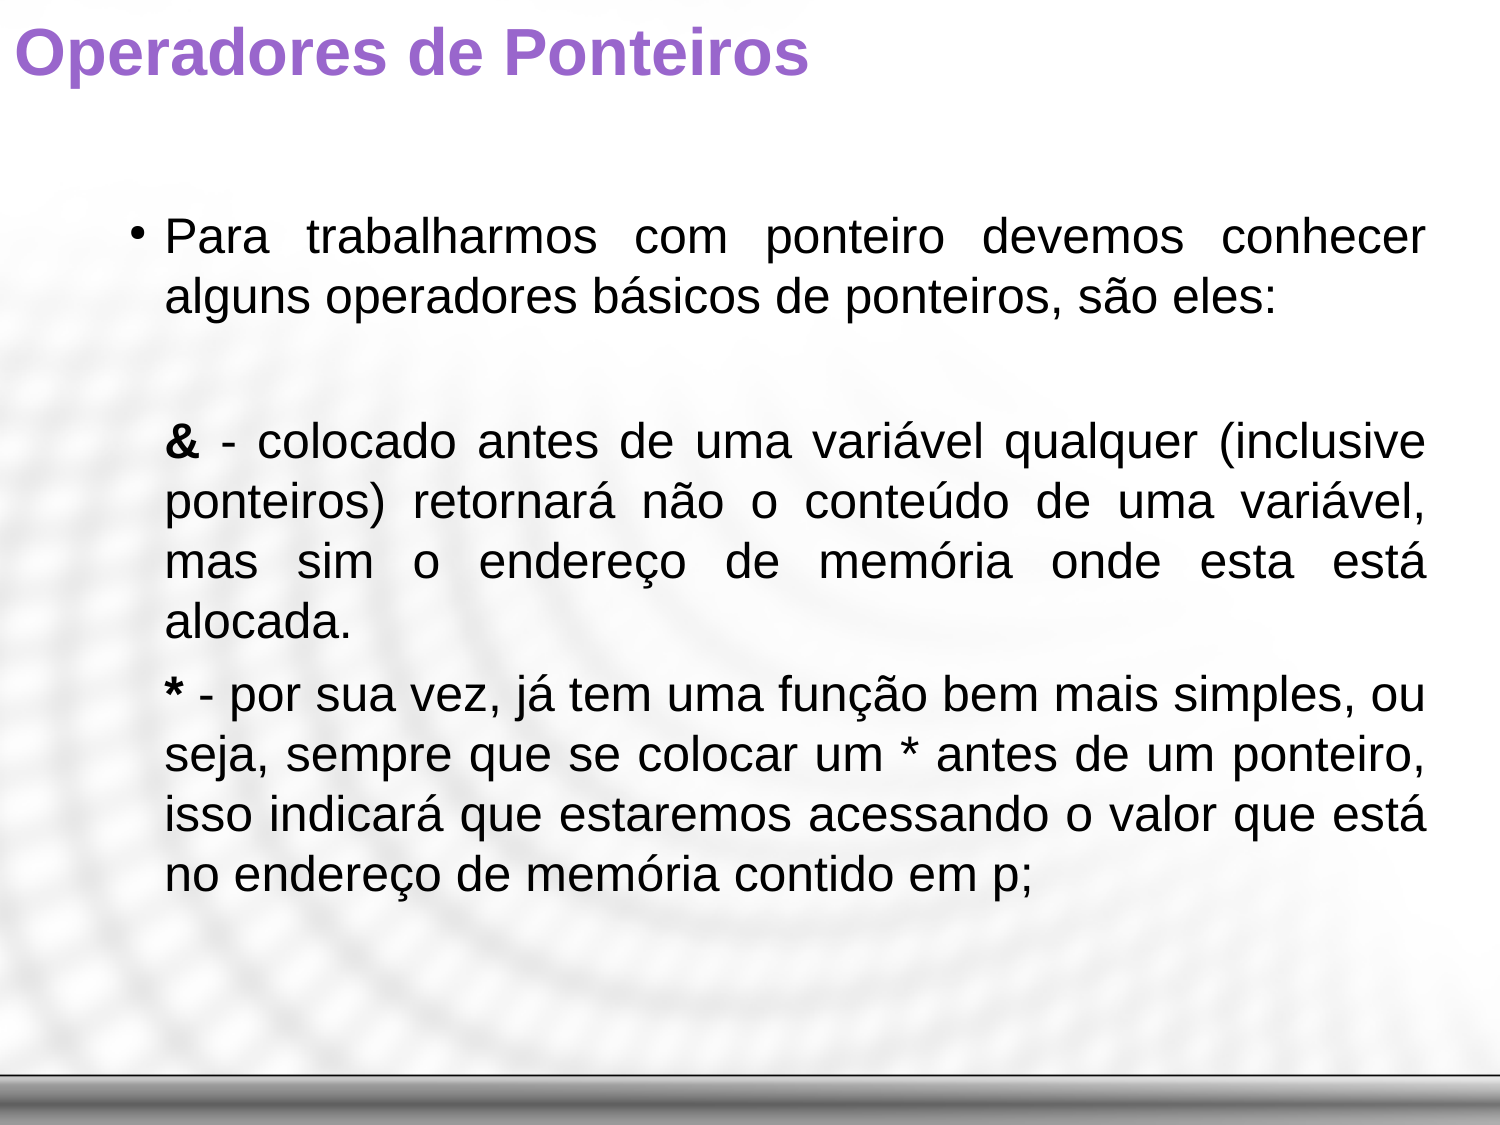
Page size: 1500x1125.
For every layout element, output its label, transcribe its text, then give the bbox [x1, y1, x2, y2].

picture [0, 0, 1500, 1125]
list Para trabalharmos com ponteiro devemos conhecer alguns operadores básicos de ponteiros, são eles: & - colocado antes de uma variável qualquer (inclusive ponteiros) retornará não o conteúdo de uma variável, mas sim o endereço de memória onde esta está alocada. * - por sua vez, já tem uma função bem mais simples, ou seja, sempre que se colocar um * antes de um ponteiro, isso indicará que estaremos acessando o valor que está no endereço de memória contido em p; [58, 196, 1442, 1036]
title Operadores de Ponteiros [0, 1, 1353, 97]
